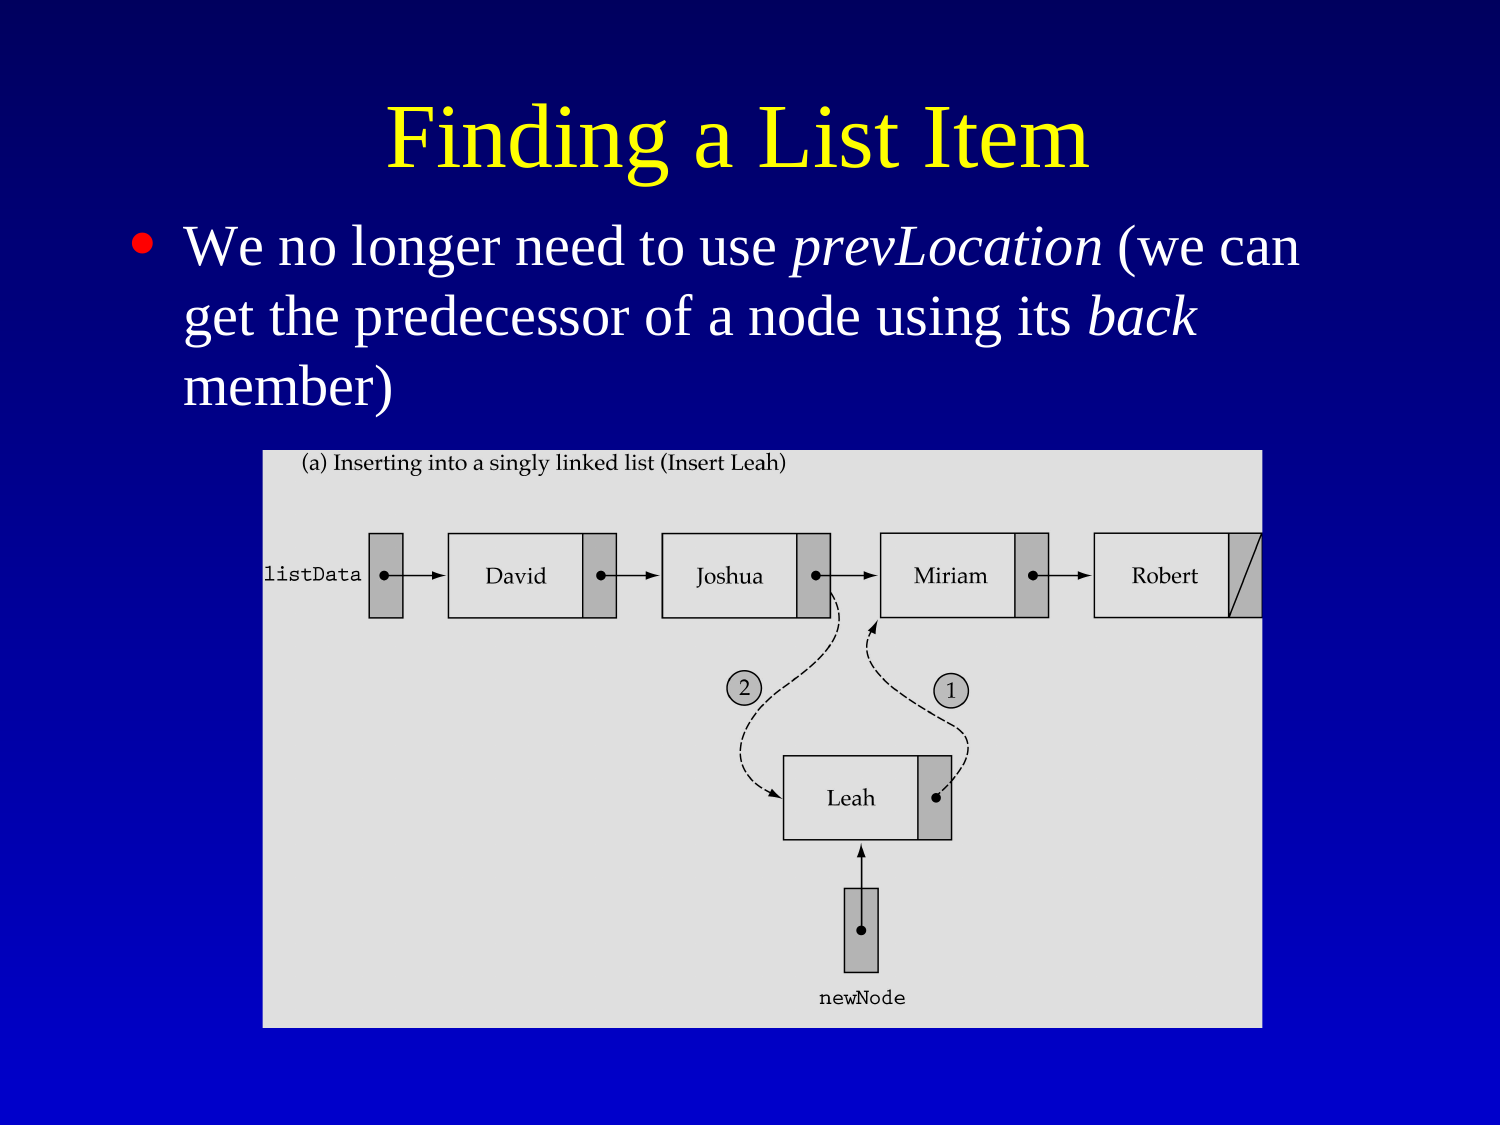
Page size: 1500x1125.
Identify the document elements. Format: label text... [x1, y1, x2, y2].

picture [262, 450, 1263, 1028]
title Finding a List Item [112, 74, 1388, 188]
list We no longer need to use prevLocation (we can get the predecessor of a node using its back member) [112, 199, 1388, 438]
